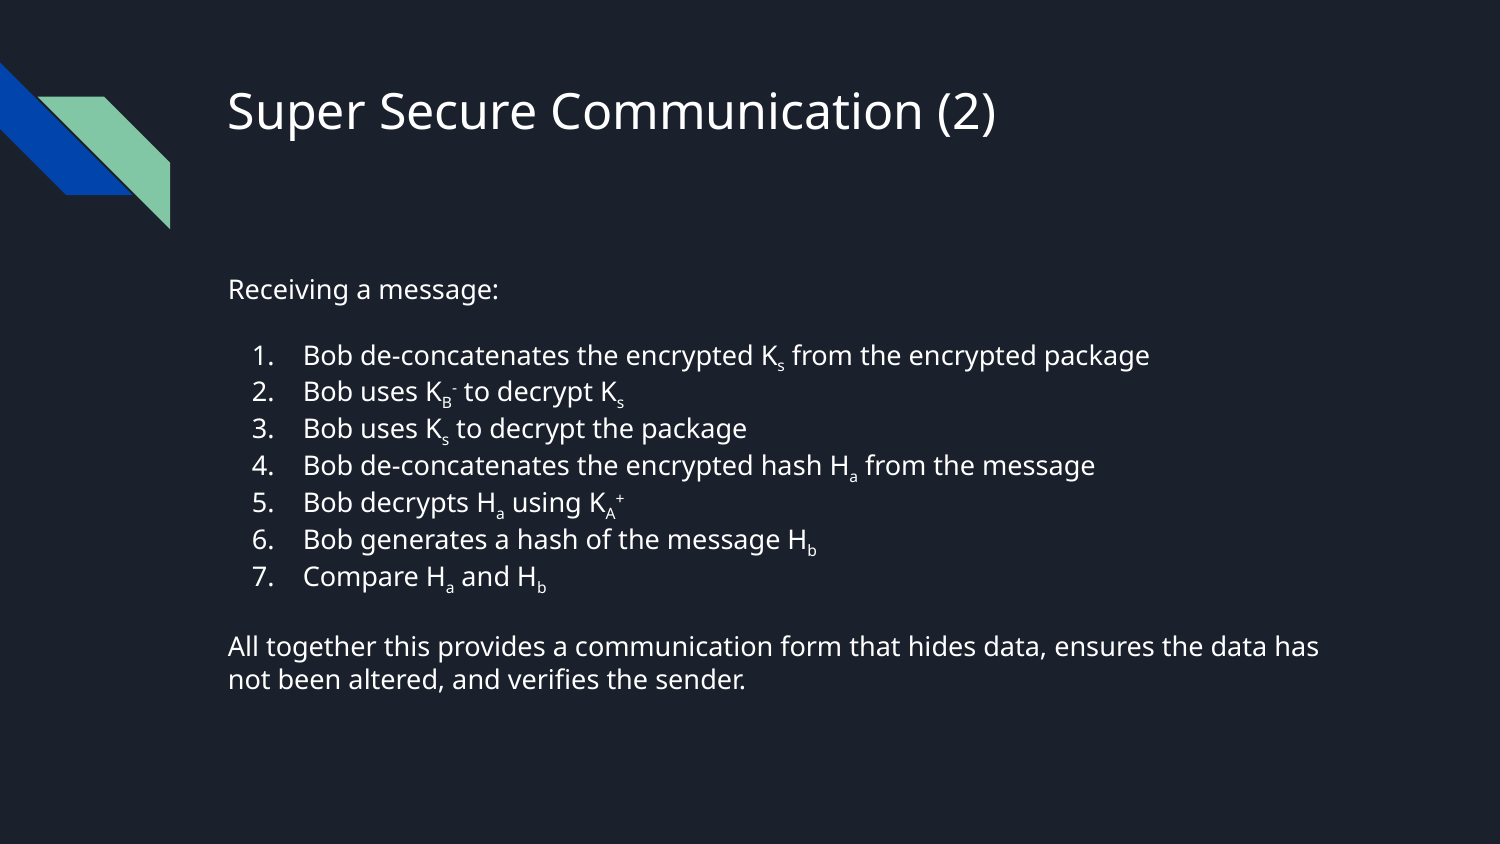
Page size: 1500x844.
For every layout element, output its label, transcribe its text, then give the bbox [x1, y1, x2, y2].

title Super Secure Communication (2) [212, 64, 1368, 215]
list Receiving a message: Bob de-concatenates the encrypted Ks from the encrypted package Bob uses KB- to decrypt Ks Bob uses Ks to decrypt the package Bob de-concatenates the encrypted hash Ha from the message Bob decrypts Ha using KA+ Bob generates a hash of the message Hb Compare Ha and Hb All together this provides a communication form that hides data, ensures the data has not been altered, and verifies the sender. [212, 257, 1368, 735]
